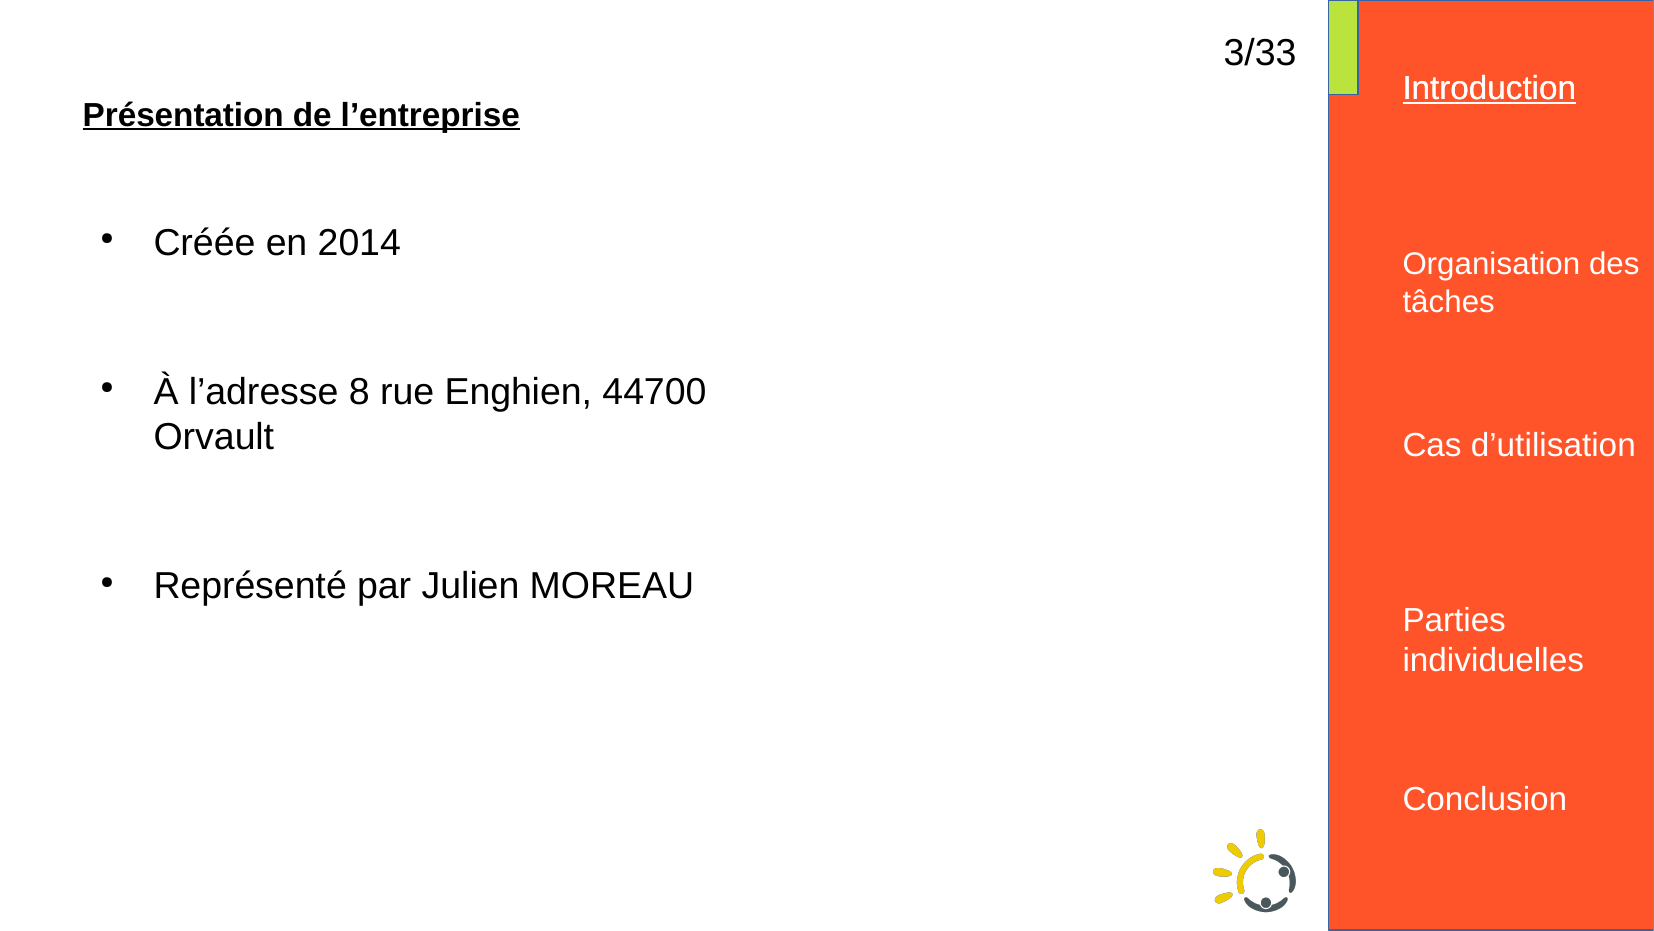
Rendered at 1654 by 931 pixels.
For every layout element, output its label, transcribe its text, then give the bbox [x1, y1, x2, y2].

text_box Introduction [1387, 59, 1654, 133]
text_box [1328, 0, 1359, 95]
picture [1210, 826, 1300, 916]
list Créée en 2014 À l’adresse 8 rue Enghien, 44700 Orvault Représenté par Julien MOREAU [82, 217, 809, 757]
title Présentation de l’entreprise [82, 37, 1157, 193]
